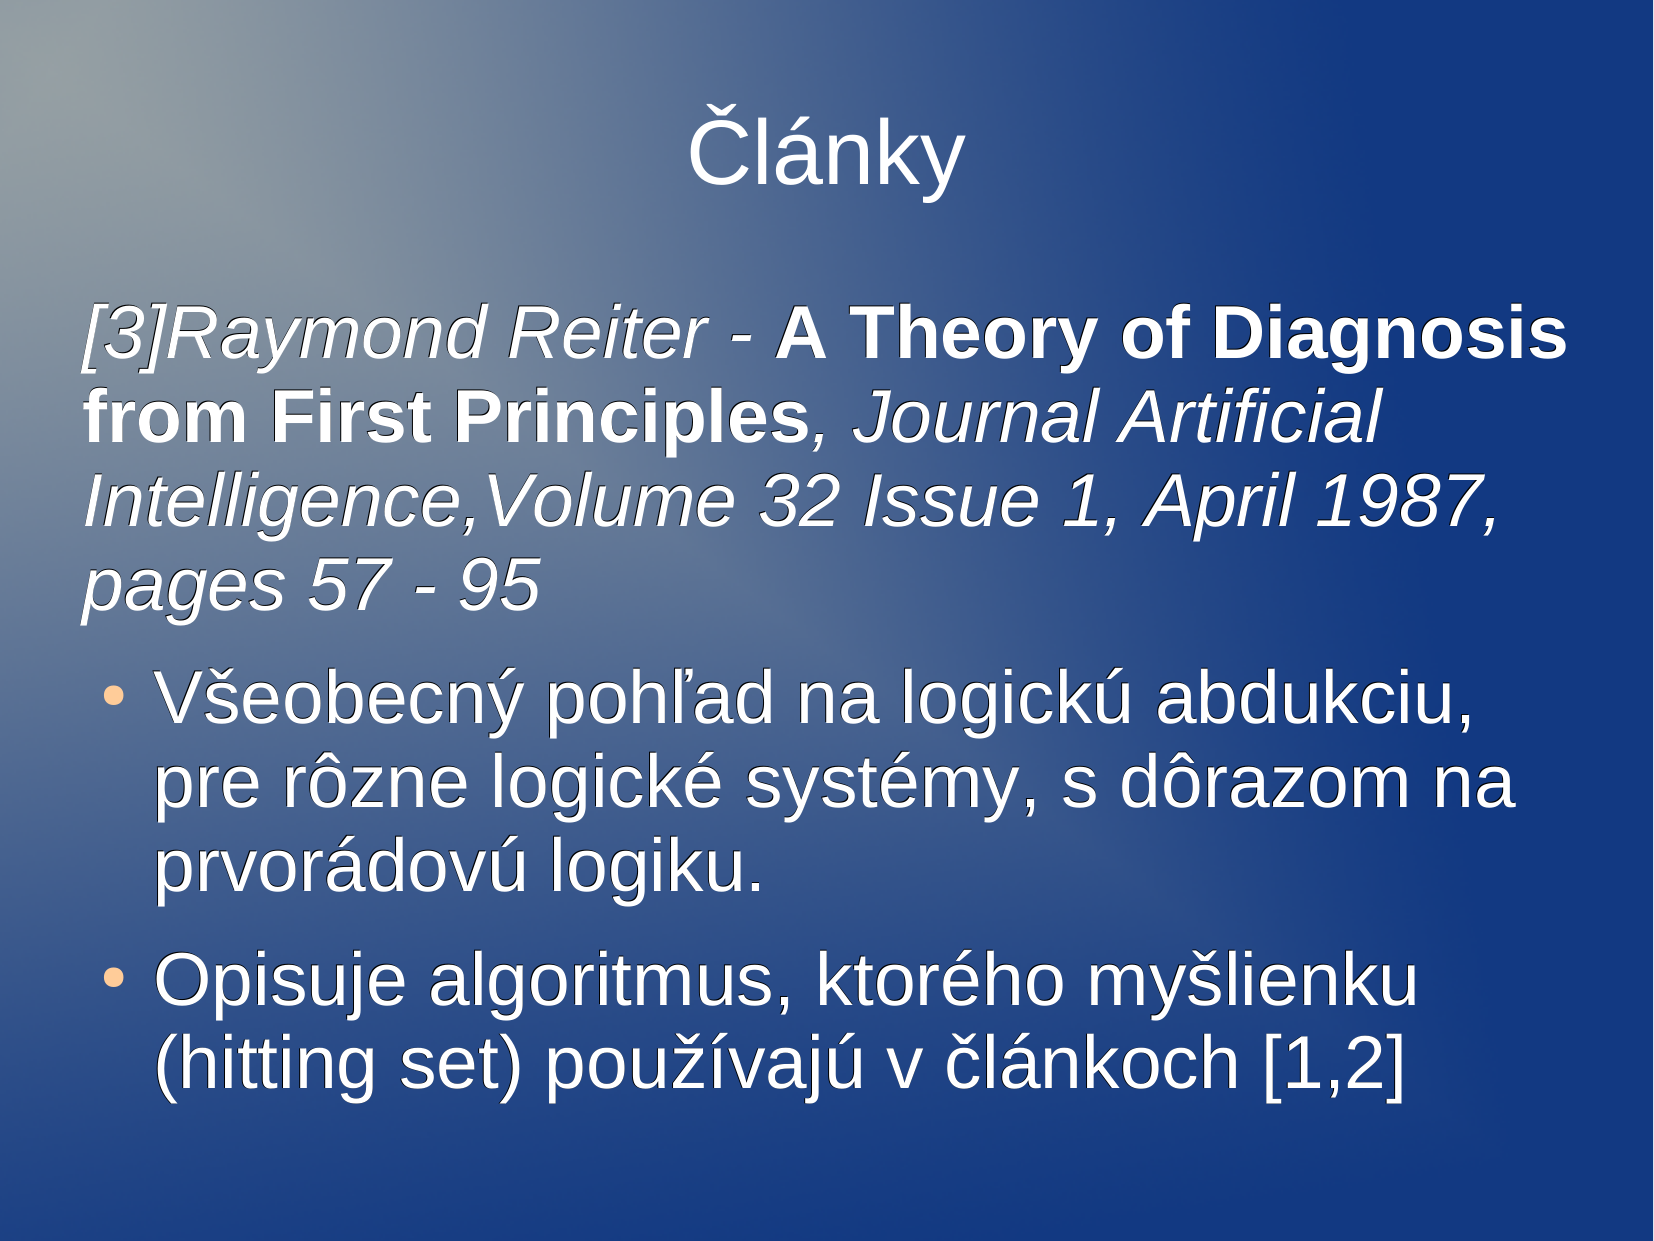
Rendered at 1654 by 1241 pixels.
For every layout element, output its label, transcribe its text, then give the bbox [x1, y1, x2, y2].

list [3]Raymond Reiter - A Theory of Diagnosis from First Principles, Journal Artificial Intelligence,Volume 32 Issue 1, April 1987, pages 57 - 95 Všeobecný pohľad na logickú abdukciu, pre rôzne logické systémy, s dôrazom na prvorádovú logiku. Opisuje algoritmus, ktorého myšlienku (hitting set) používajú v článkoch [1,2] [82, 290, 1571, 1109]
title Články [82, 49, 1571, 257]
picture [0, 0, 1654, 1241]
